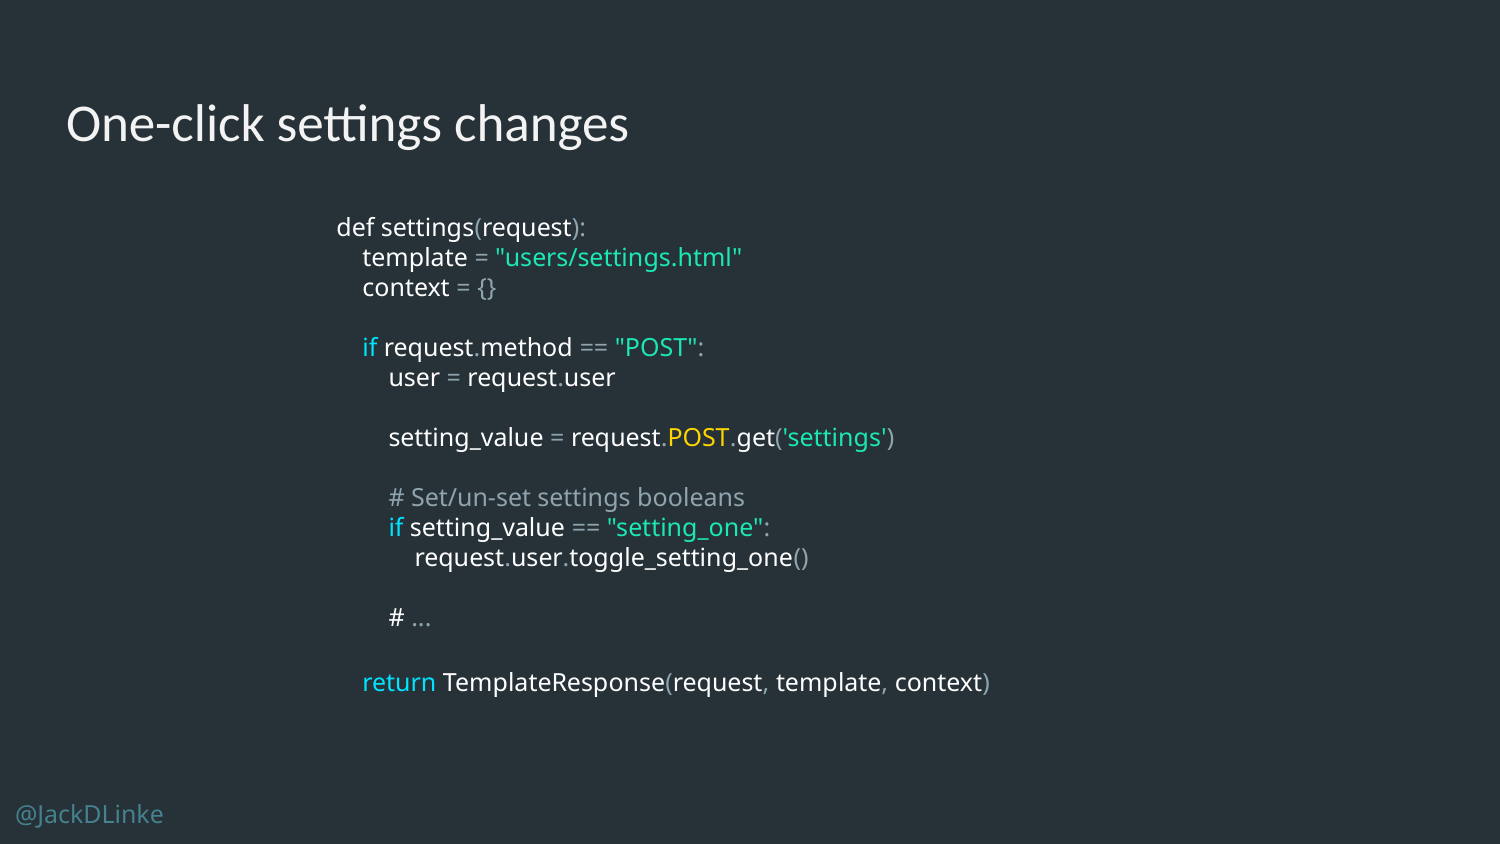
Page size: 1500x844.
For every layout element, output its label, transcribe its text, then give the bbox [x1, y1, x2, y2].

text_box def settings(request): template = "users/settings.html" context = {} if request.method == "POST": user = request.user setting_value = request.POST.get('settings') # Set/un-set settings booleans if setting_value == "setting_one": request.user.toggle_setting_one() # ... return TemplateResponse(request, template, context) [321, 196, 1179, 742]
title One-click settings changes [51, 72, 1449, 167]
